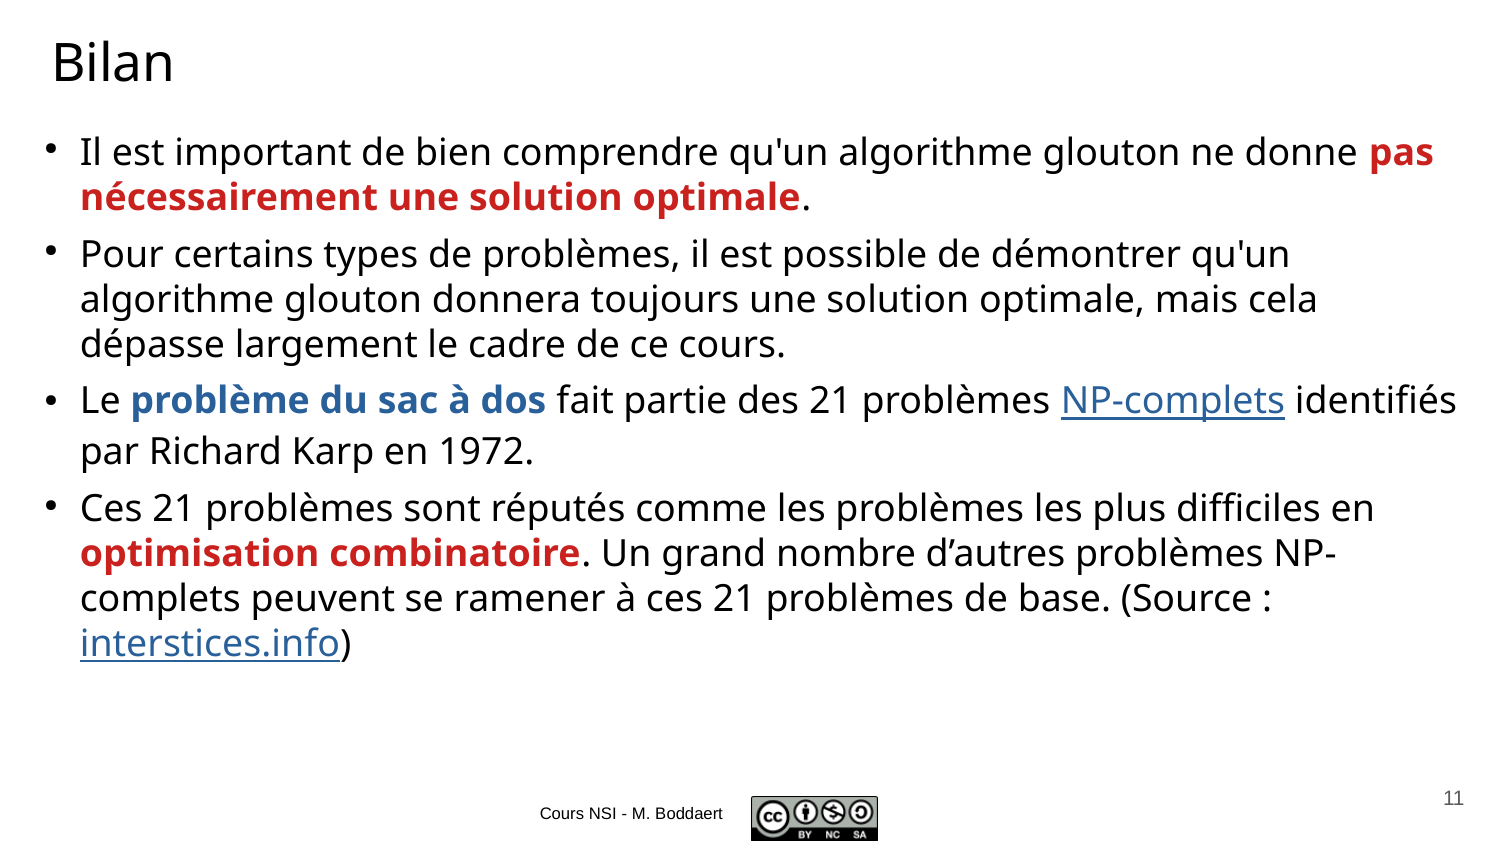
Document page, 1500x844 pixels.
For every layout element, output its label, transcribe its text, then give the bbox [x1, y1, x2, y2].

title Bilan [51, 13, 1449, 108]
text_box Il est important de bien comprendre qu'un algorithme glouton ne donne pas nécessairement une solution optimale. Pour certains types de problèmes, il est possible de démontrer qu'un algorithme glouton donnera toujours une solution optimale, mais cela dépasse largement le cadre de ce cours. Le problème du sac à dos fait partie des 21 problèmes NP-complets identifiés par Richard Karp en 1972. Ces 21 problèmes sont réputés comme les problèmes les plus difficiles en optimisation combinatoire. Un grand nombre d’autres problèmes NP-complets peuvent se ramener à ces 21 problèmes de base. (Source : interstices.info) [29, 120, 1477, 650]
picture [751, 796, 878, 841]
slide_number <numéro> [1389, 764, 1480, 830]
